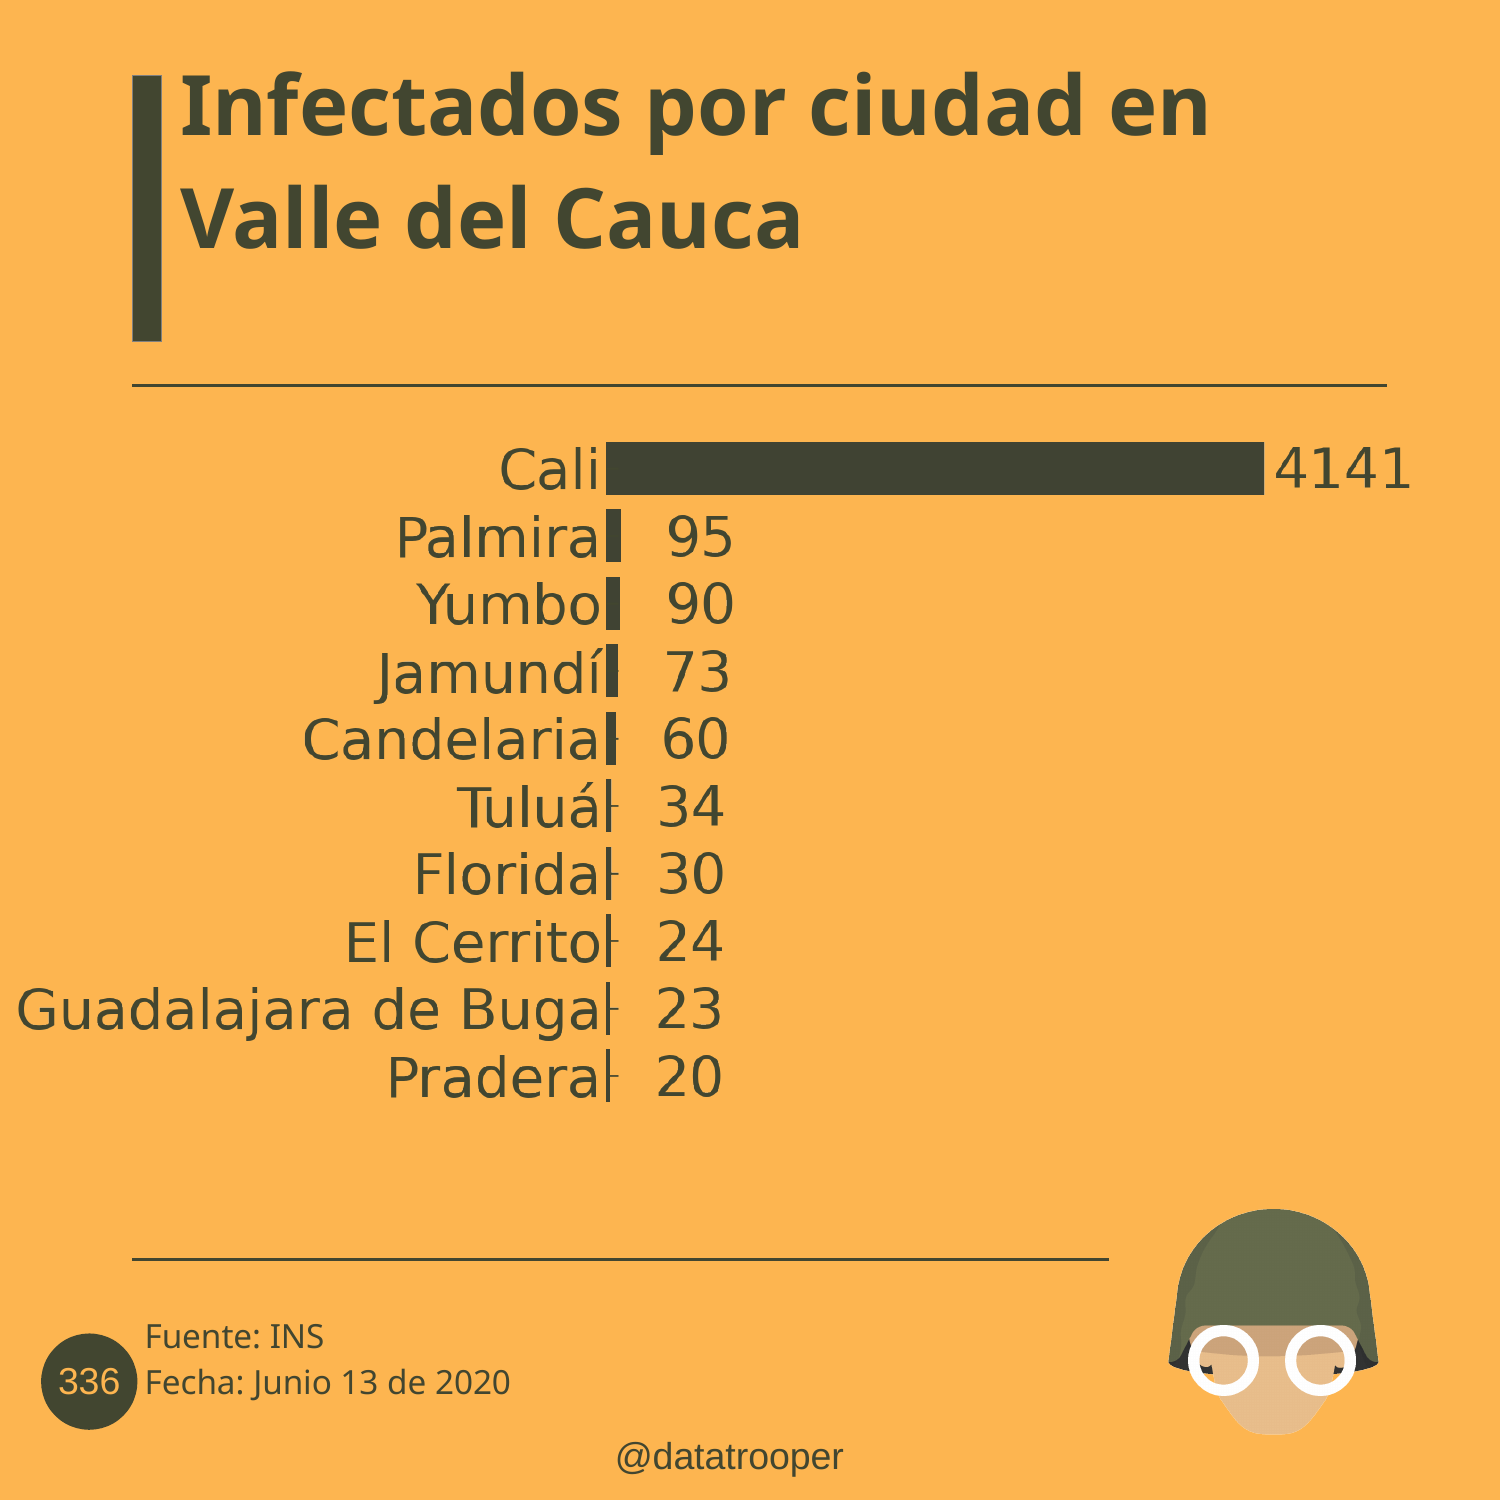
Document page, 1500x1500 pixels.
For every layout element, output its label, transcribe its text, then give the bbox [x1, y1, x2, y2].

title Infectados por ciudad en Valle del Cauca [180, 64, 1351, 255]
picture [1125, 1142, 1410, 1500]
picture [15, 434, 1414, 1109]
